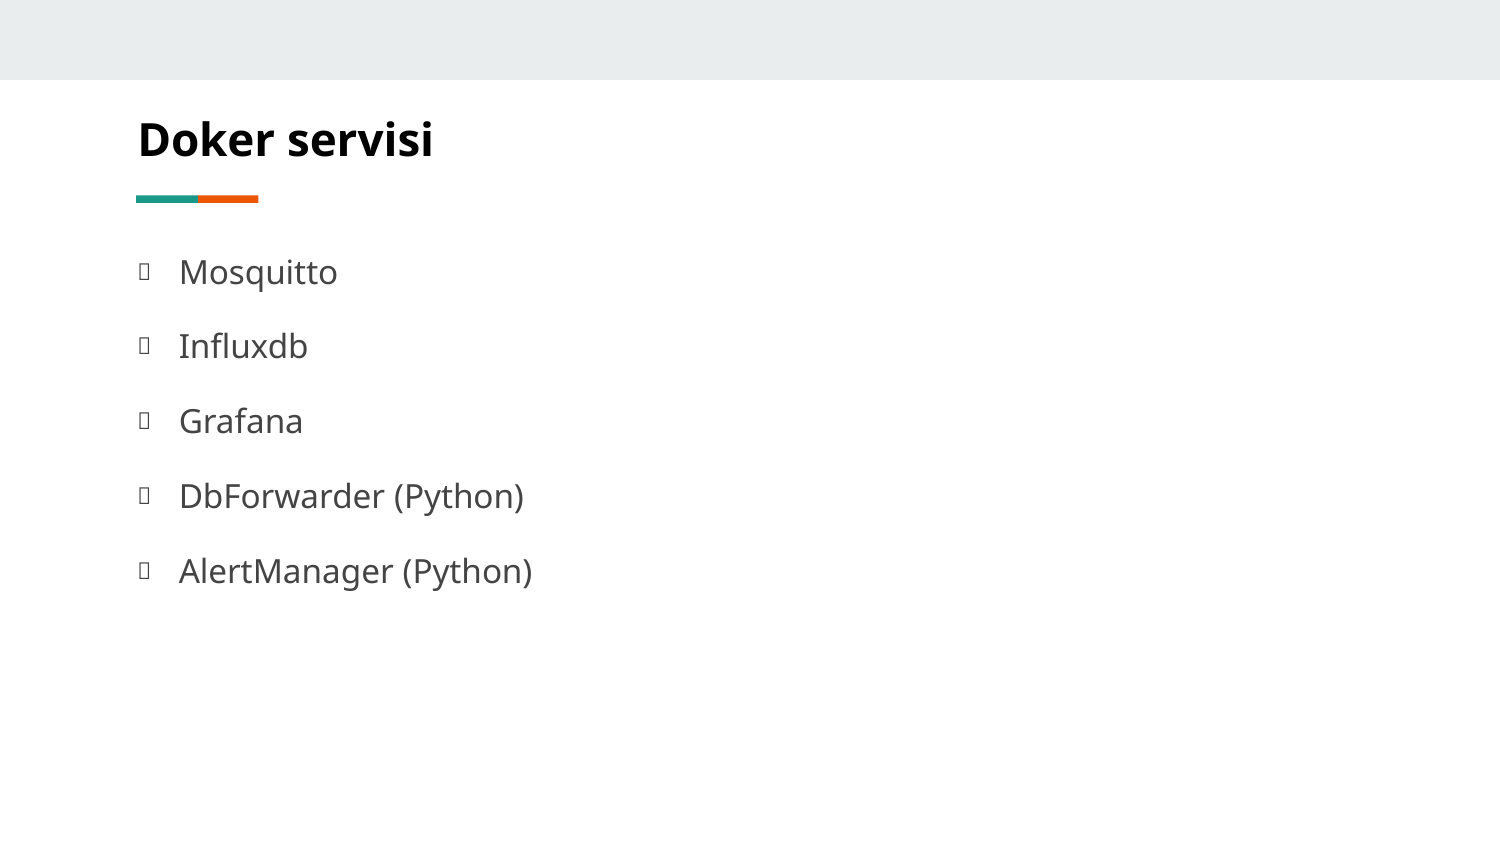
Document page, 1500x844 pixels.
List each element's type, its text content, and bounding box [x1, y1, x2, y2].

list Mosquitto Influxdb Grafana DbForwarder (Python) AlertManager (Python) [119, 248, 1388, 736]
title Doker servisi [137, 95, 1399, 183]
